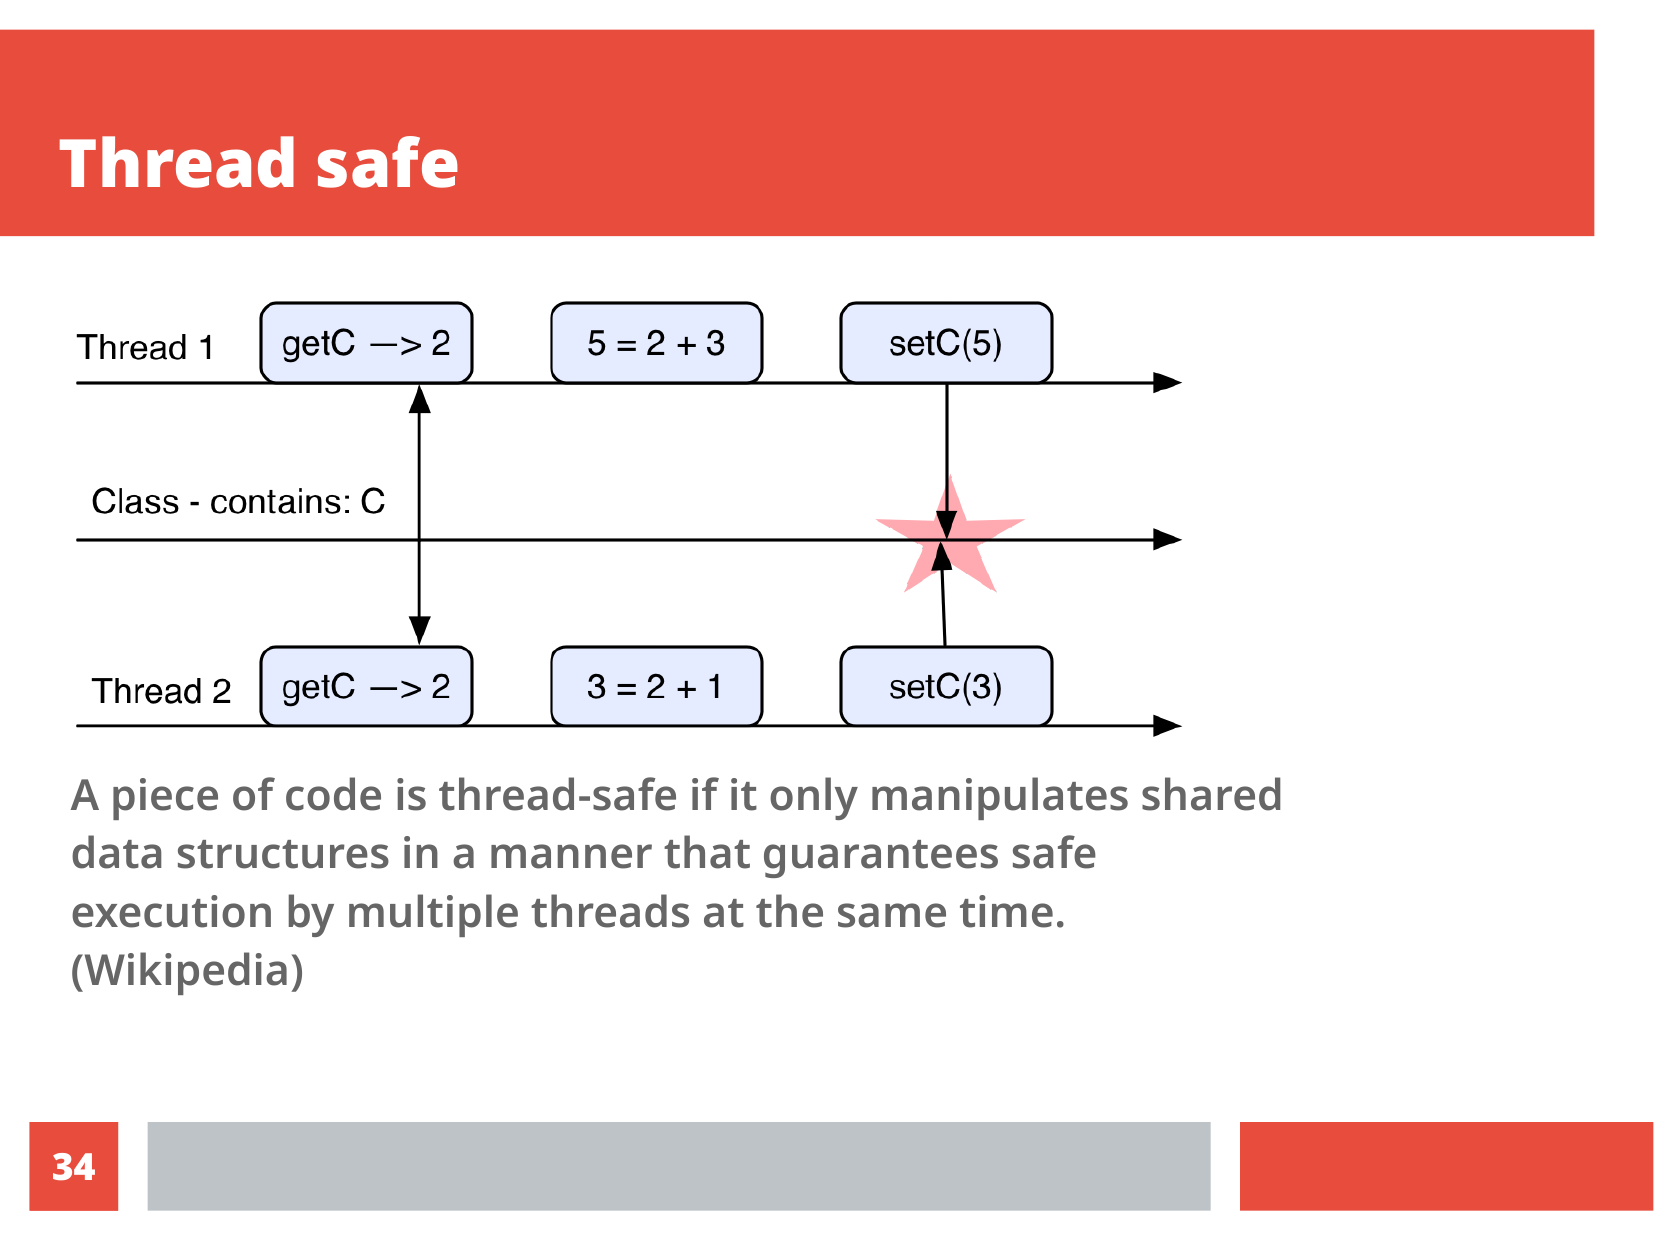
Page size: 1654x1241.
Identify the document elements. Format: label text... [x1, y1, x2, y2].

title Thread safe [59, 59, 1595, 207]
list A piece of code is thread-safe if it only manipulates shared data structures in a manner that guarantees safe execution by multiple threads at the same time. (Wikipedia) [70, 764, 1295, 999]
picture [62, 297, 1189, 743]
